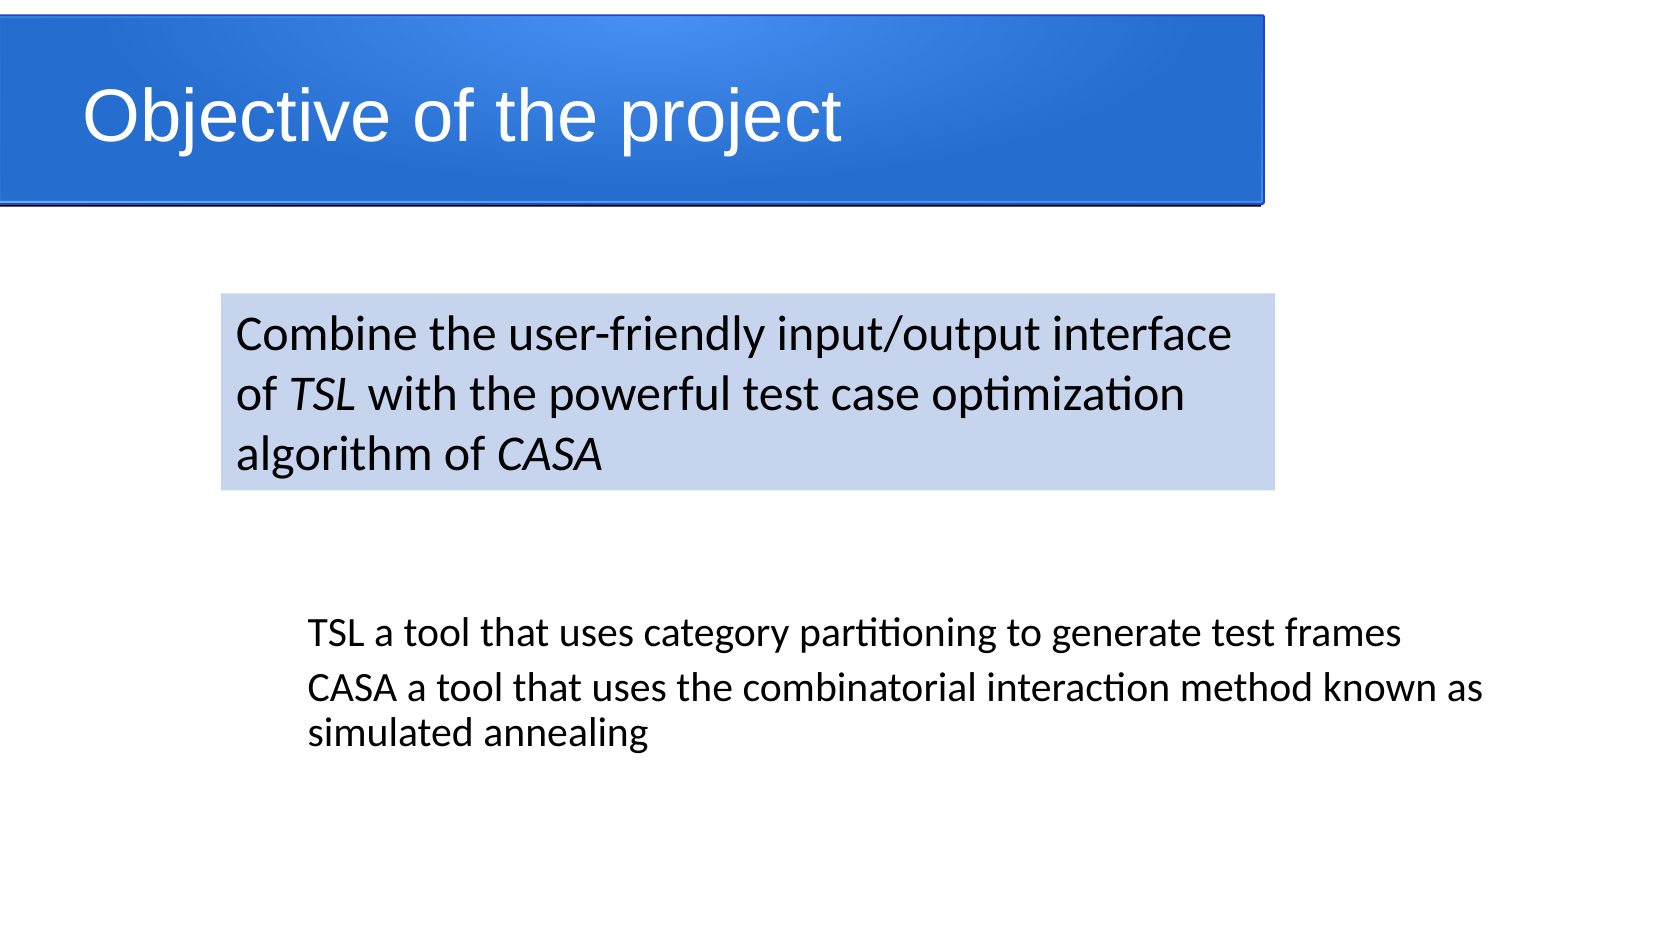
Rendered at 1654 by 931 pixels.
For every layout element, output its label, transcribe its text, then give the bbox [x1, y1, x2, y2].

text_box Combine the user-friendly input/output interface of TSL with the powerful test case optimization algorithm of CASA [220, 293, 1276, 491]
list TSL a tool that uses category partitioning to generate test frames CASA a tool that uses the combinatorial interaction method known as simulated annealing [82, 610, 1571, 764]
title Objective of the project [82, 35, 1235, 189]
